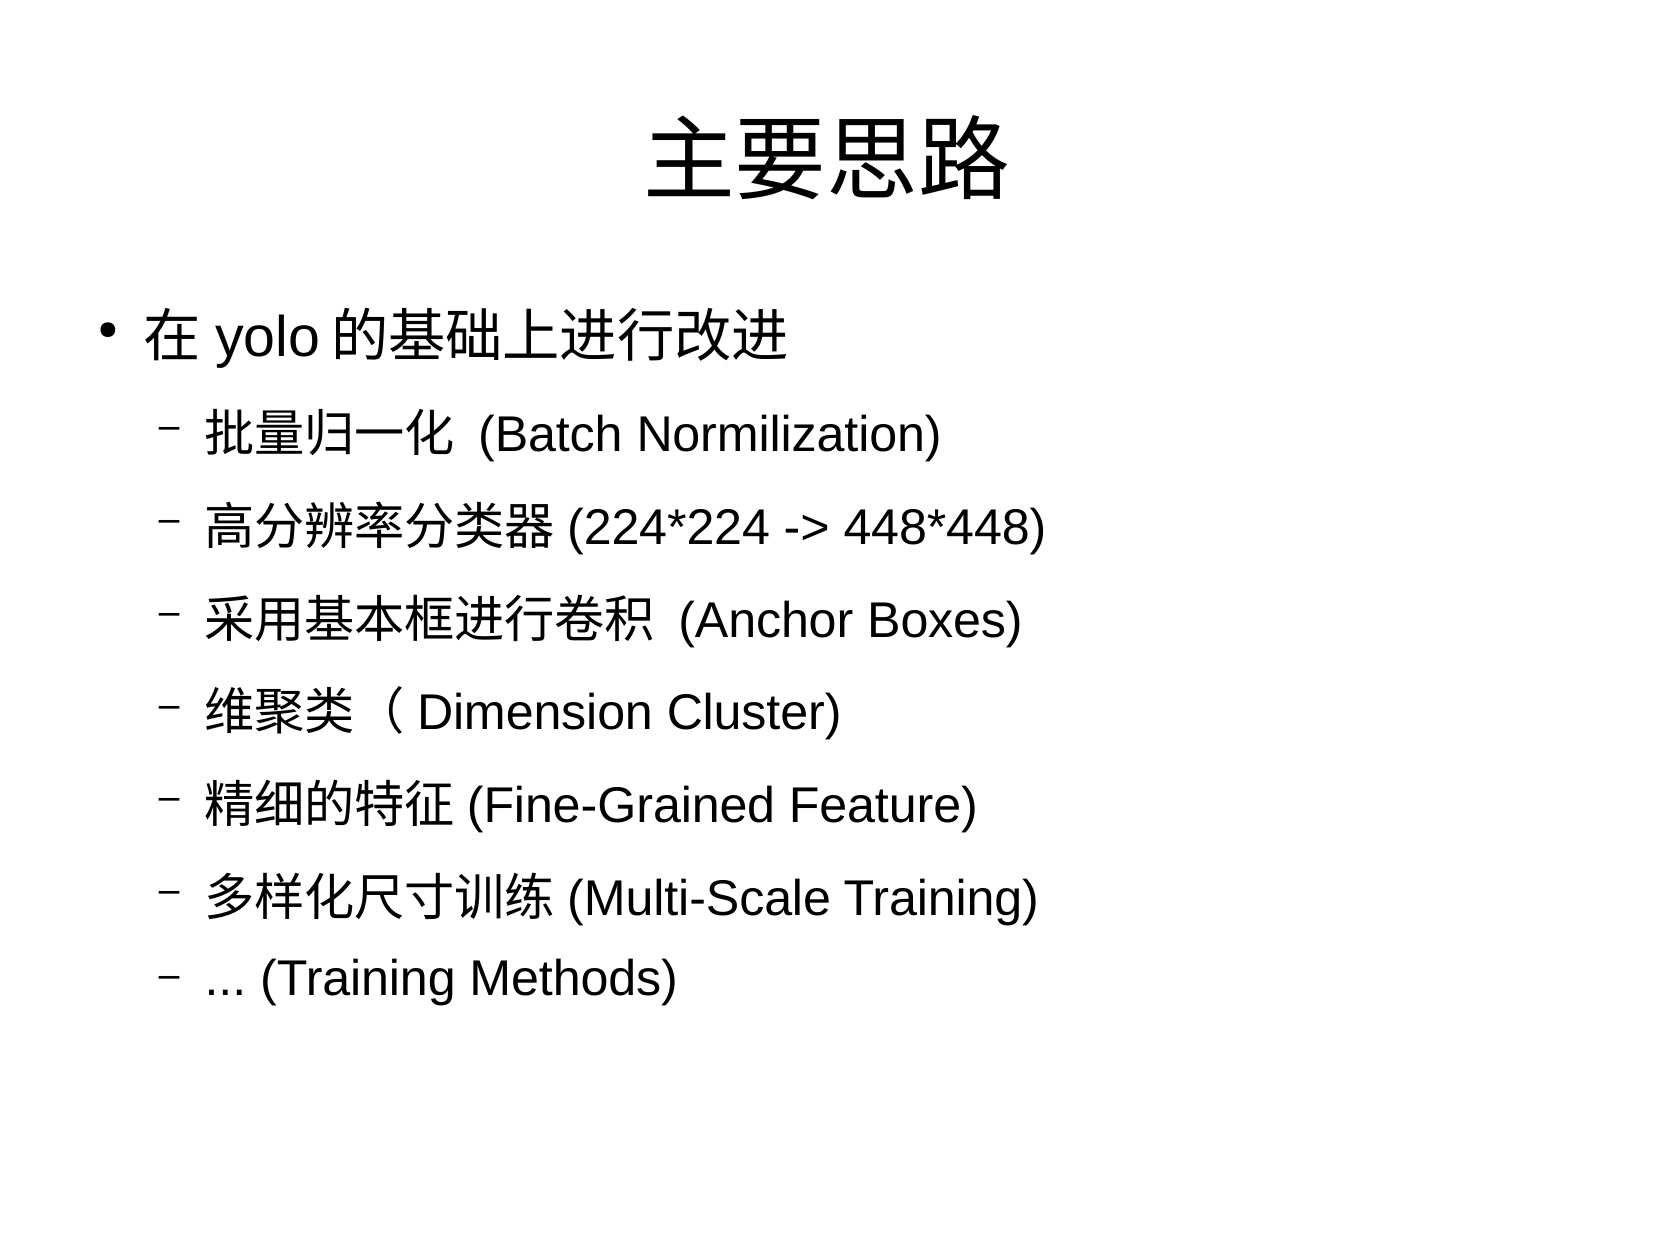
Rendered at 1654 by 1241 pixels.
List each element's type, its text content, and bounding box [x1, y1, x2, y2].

list 在yolo的基础上进行改进 批量归一化 (Batch Normilization) 高分辨率分类器(224*224 -> 448*448) 采用基本框进行卷积 (Anchor Boxes) 维聚类（Dimension Cluster) 精细的特征(Fine-Grained Feature) 多样化尺寸训练(Multi-Scale Training) ... (Training Methods) [82, 290, 1571, 1010]
title 主要思路 [82, 49, 1571, 257]
